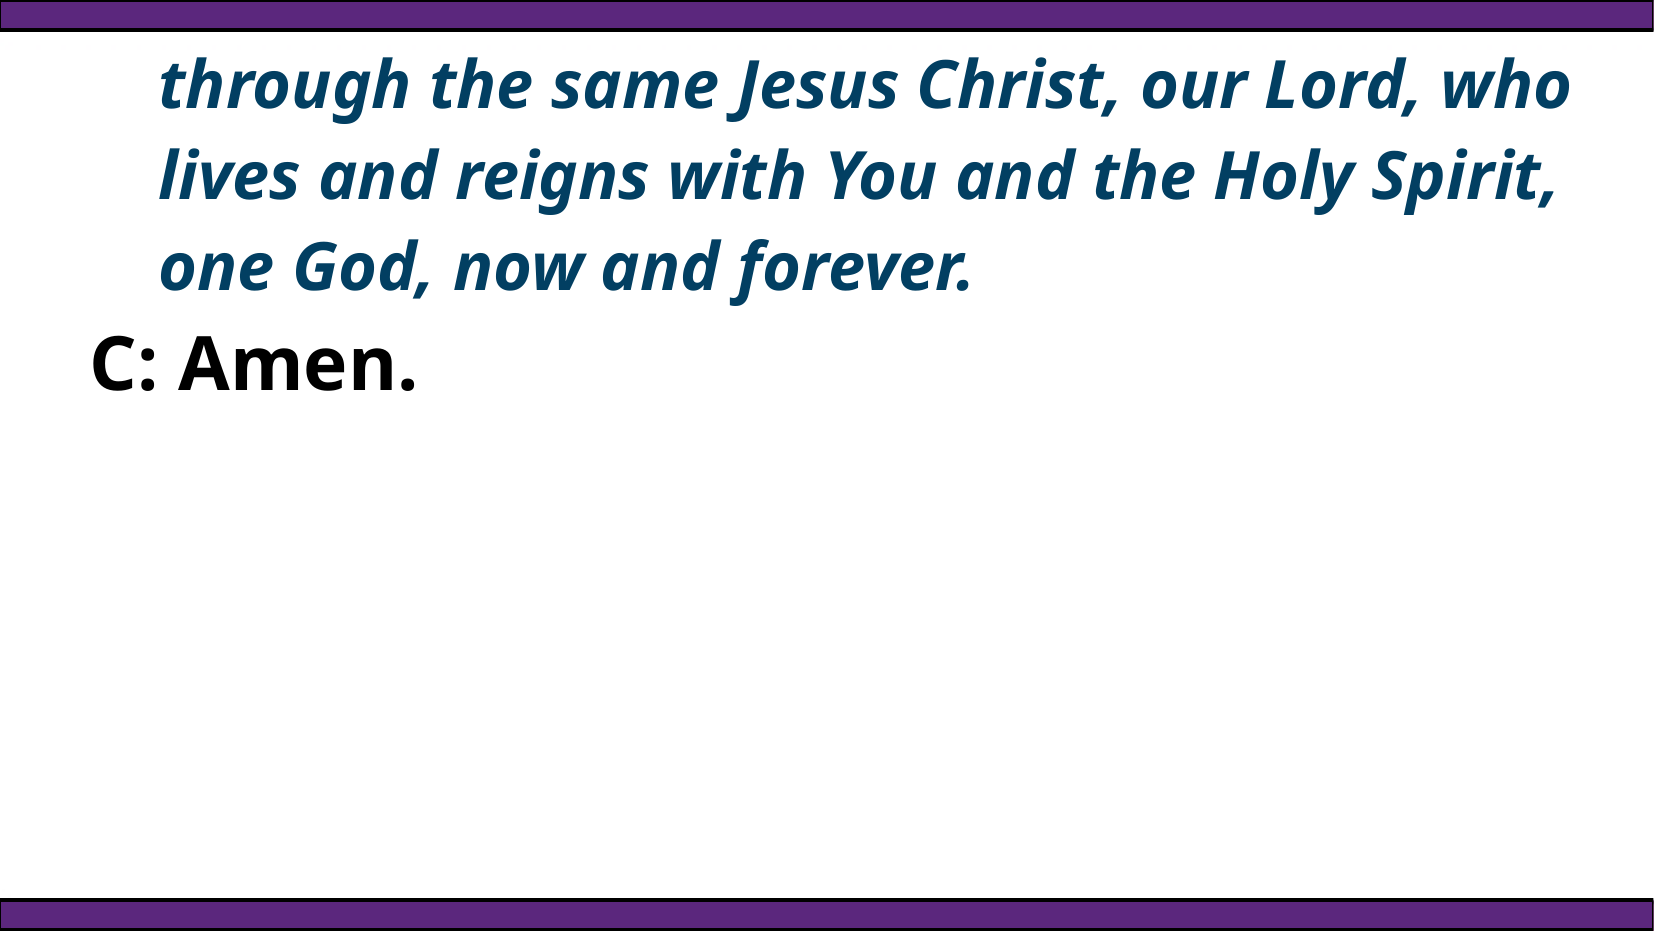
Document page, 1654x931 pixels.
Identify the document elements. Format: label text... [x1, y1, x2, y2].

text_box through the same Jesus Christ, our Lord, who lives and reigns with You and the Holy Spirit, one God, now and forever. C: Amen. [75, 30, 1591, 411]
text_box [0, 900, 1654, 931]
picture [0, 31, 1654, 900]
text_box [0, 0, 1654, 31]
